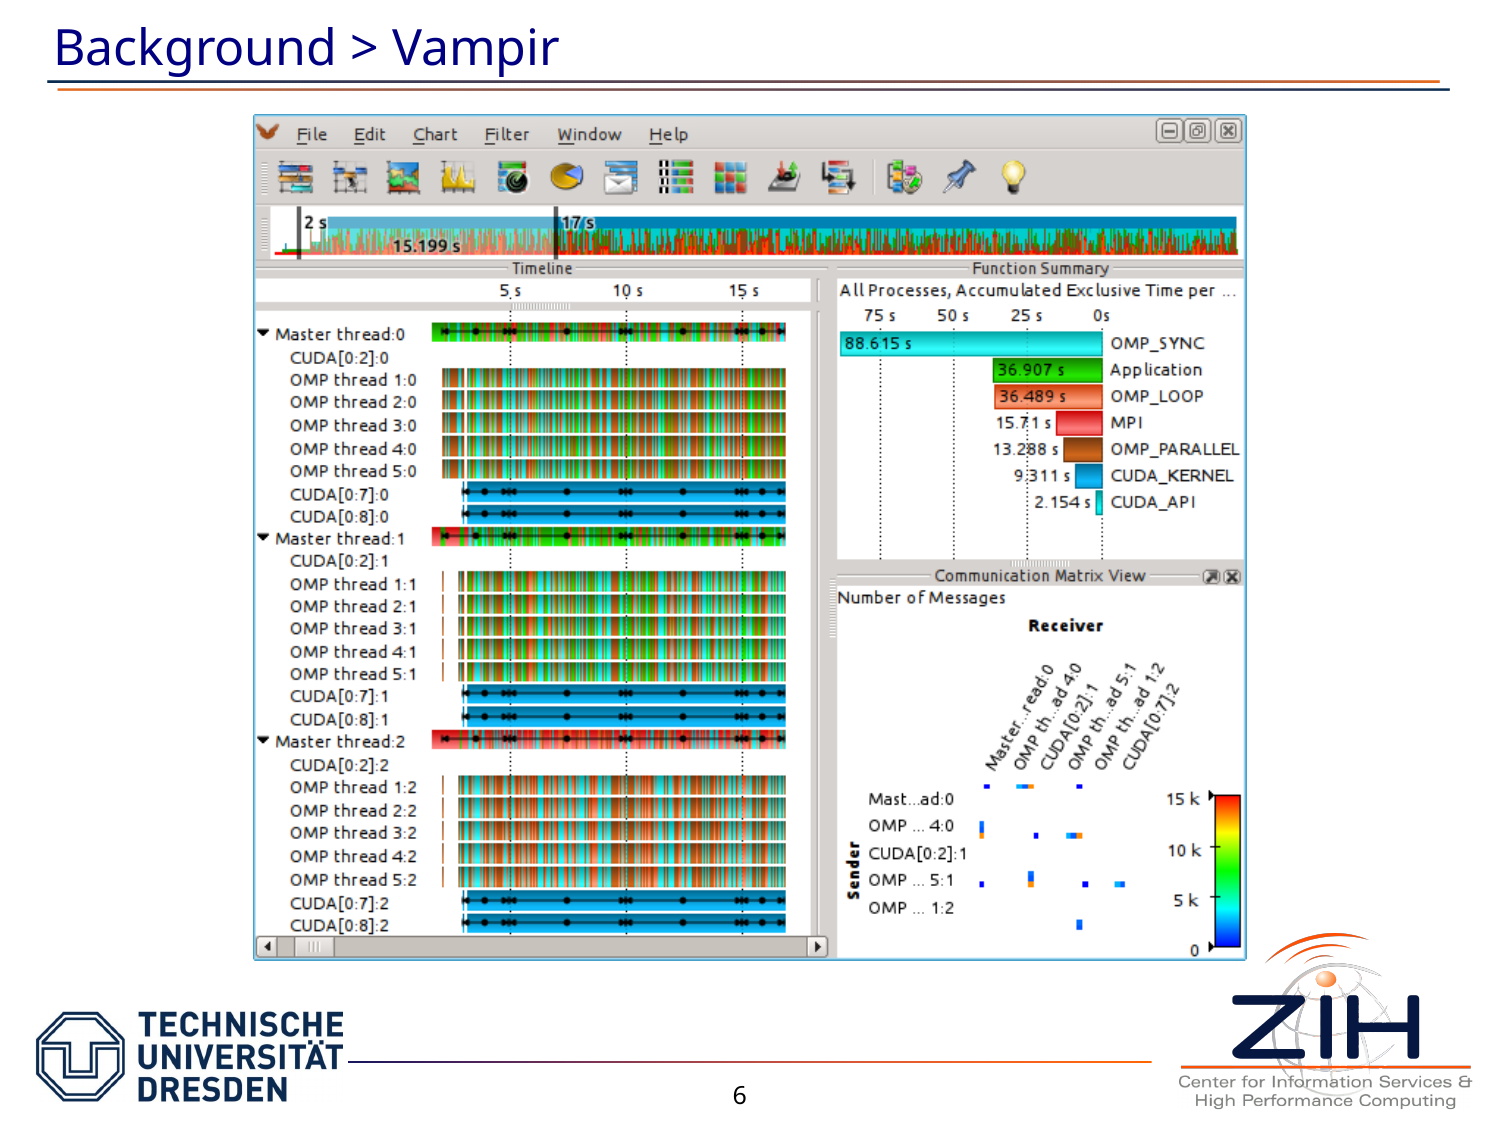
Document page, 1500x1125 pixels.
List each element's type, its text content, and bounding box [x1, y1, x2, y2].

picture [253, 114, 1473, 1110]
picture [35, 1011, 343, 1102]
title Background > Vampir [53, 12, 1453, 81]
picture [47, 80, 1450, 91]
